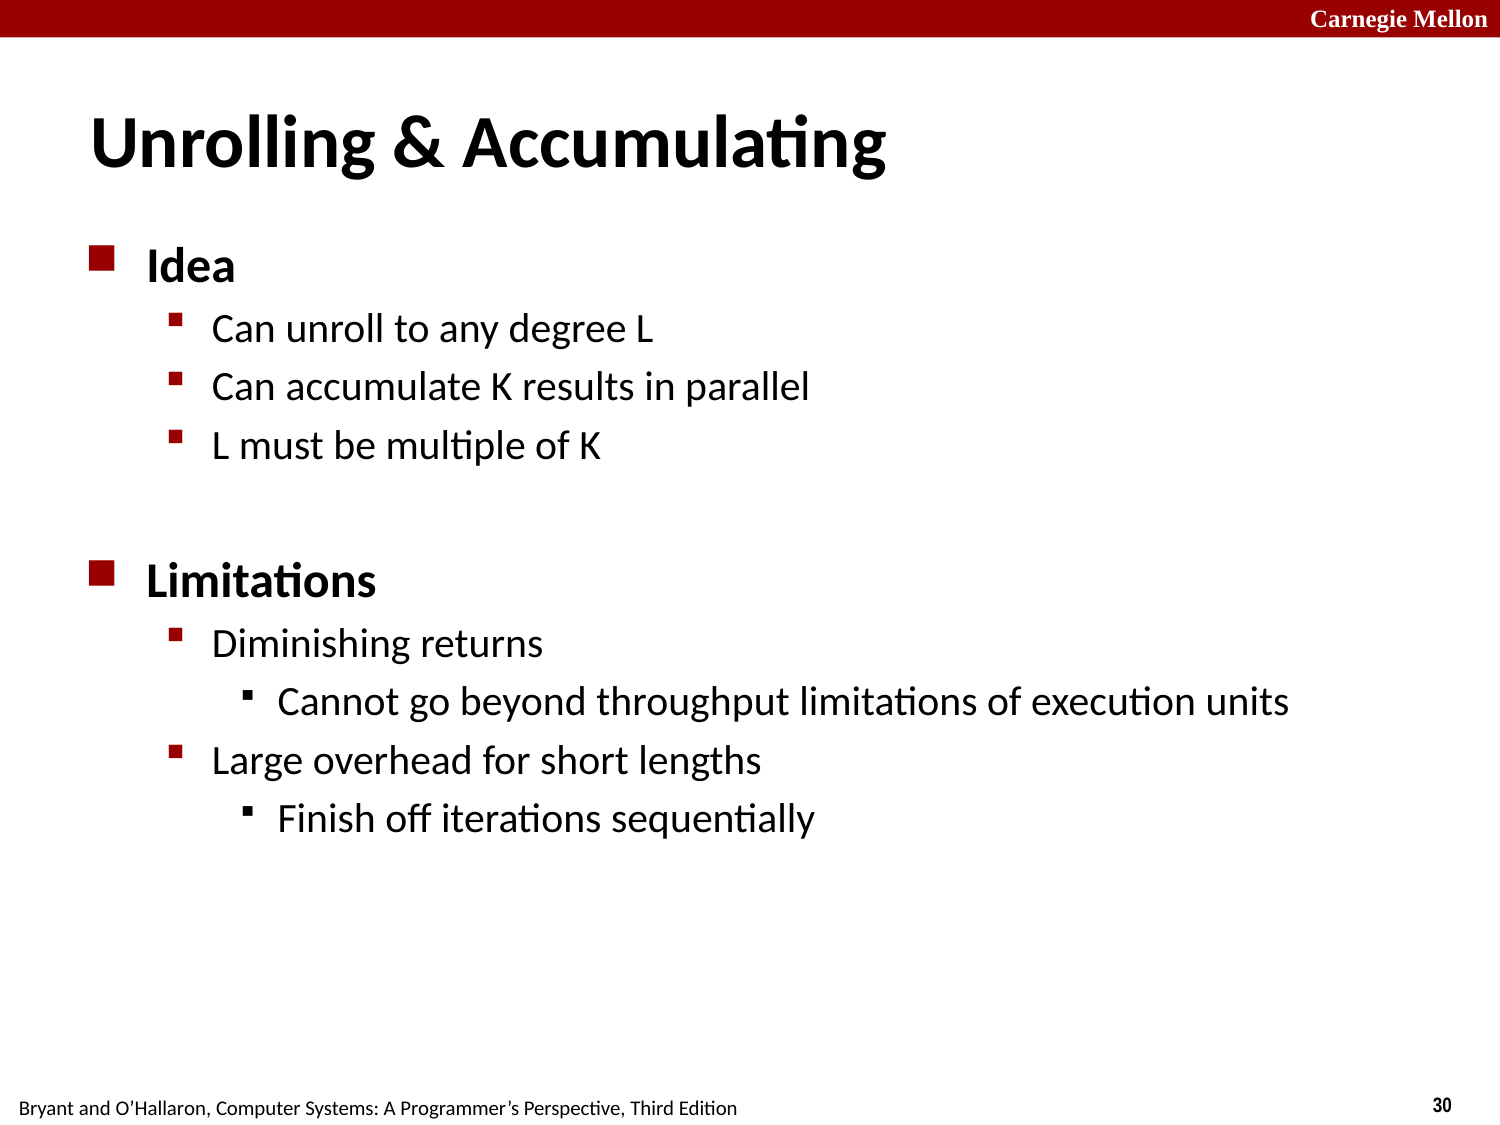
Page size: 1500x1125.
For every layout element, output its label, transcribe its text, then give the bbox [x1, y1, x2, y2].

list Idea Can unroll to any degree L Can accumulate K results in parallel L must be multiple of K Limitations Diminishing returns Cannot go beyond throughput limitations of execution units Large overhead for short lengths Finish off iterations sequentially [75, 224, 1438, 988]
title Unrolling & Accumulating [75, 75, 1321, 200]
